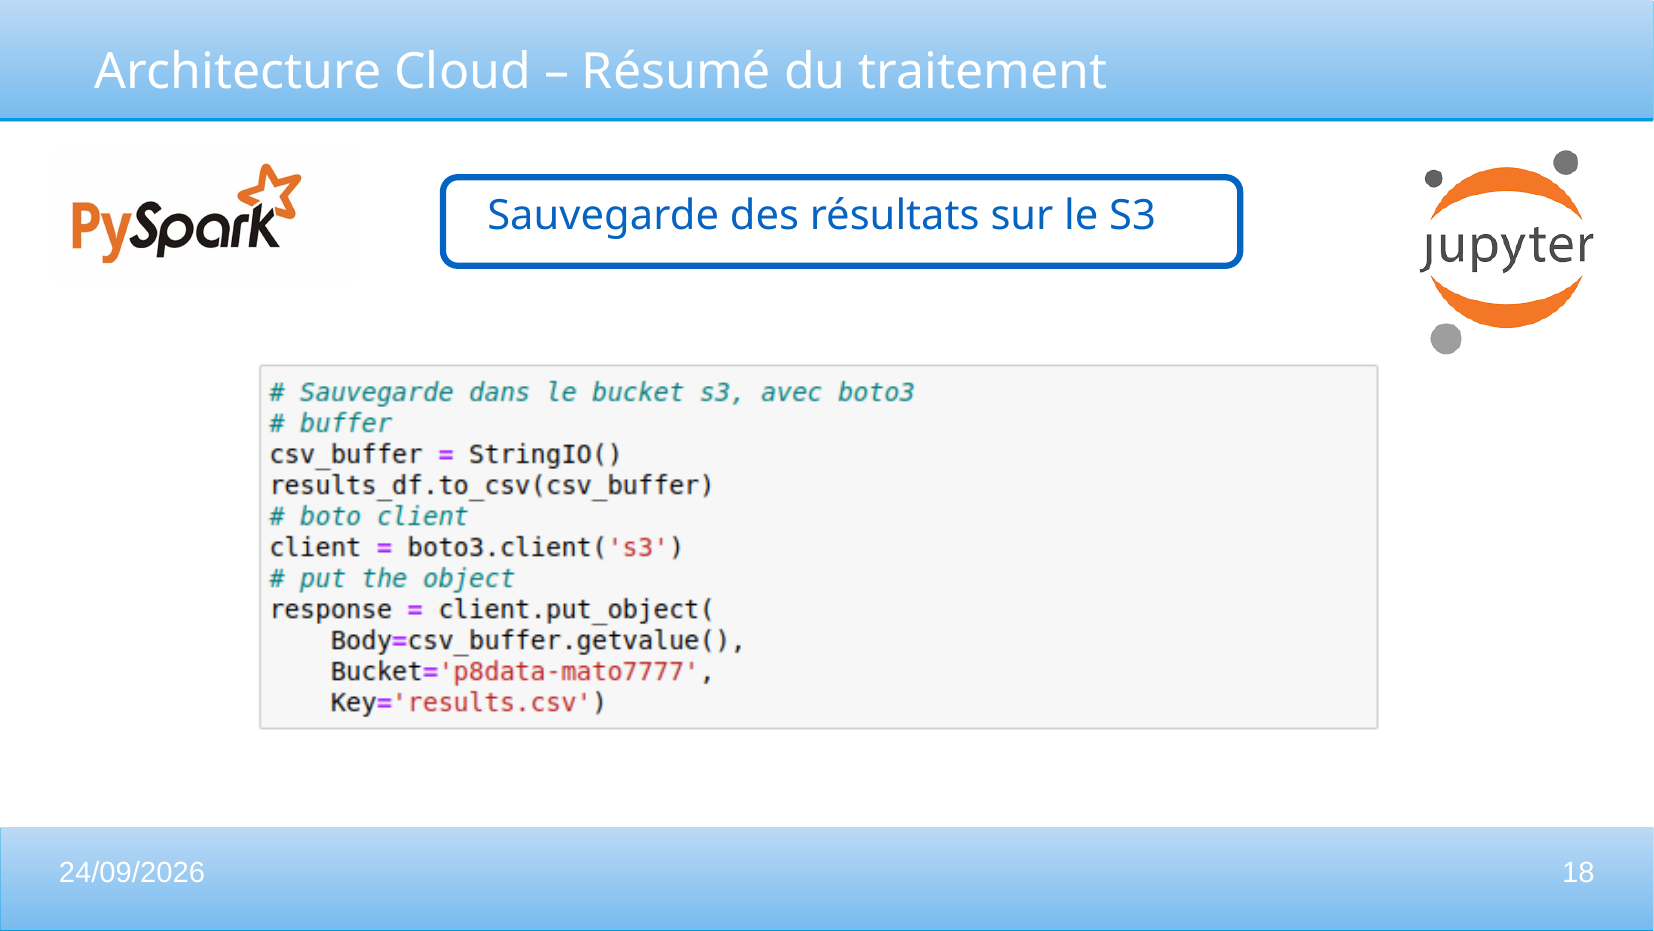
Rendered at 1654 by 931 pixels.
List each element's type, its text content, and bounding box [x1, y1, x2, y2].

text_box [442, 177, 1241, 266]
picture [54, 147, 355, 283]
picture [1417, 147, 1596, 355]
title Architecture Cloud – Résumé du traitement [59, 29, 1595, 108]
picture [245, 354, 1388, 739]
text_box Sauvegarde des résultats sur le S3 [472, 177, 1211, 237]
